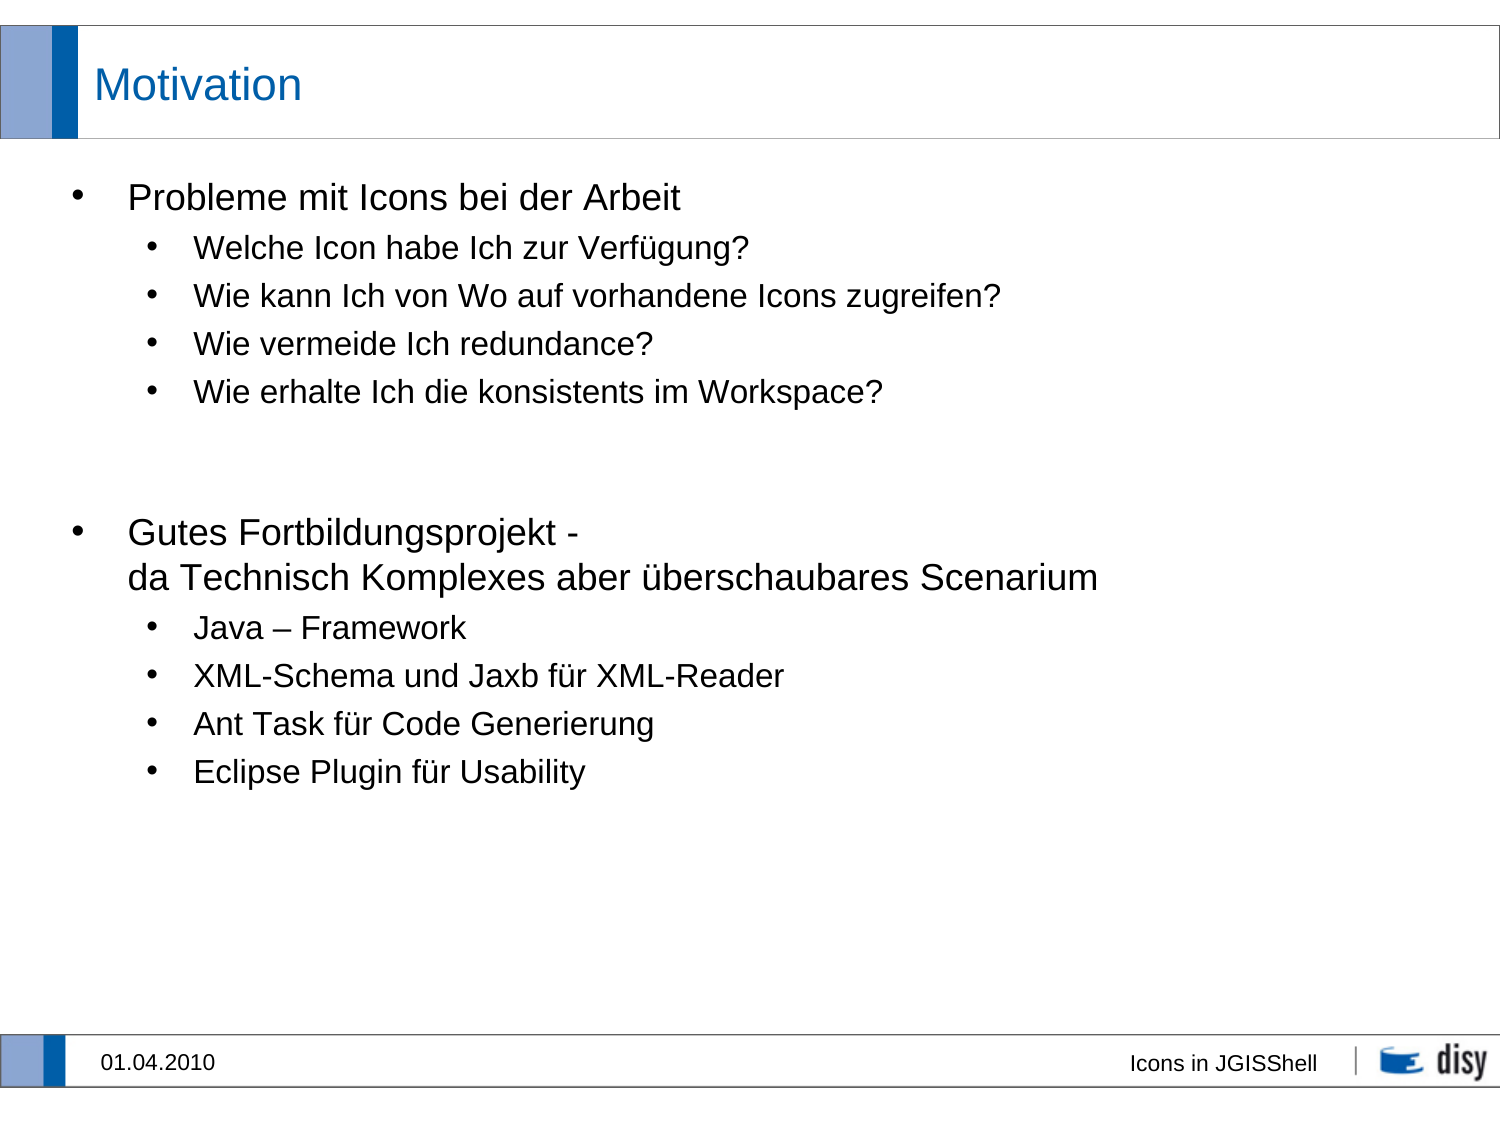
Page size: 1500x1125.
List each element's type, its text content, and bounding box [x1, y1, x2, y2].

list Probleme mit Icons bei der Arbeit Welche Icon habe Ich zur Verfügung? Wie kann Ich von Wo auf vorhandene Icons zugreifen? Wie vermeide Ich redundance? Wie erhalte Ich die konsistents im Workspace? Gutes Fortbildungsprojekt - da Technisch Komplexes aber überschaubares Scenarium Java – Framework XML-Schema und Jaxb für XML-Reader Ant Task für Code Generierung Eclipse Plugin für Usability [56, 164, 1435, 975]
picture [0, 25, 1500, 139]
title Motivation [79, 33, 1459, 132]
picture [0, 1034, 1500, 1088]
